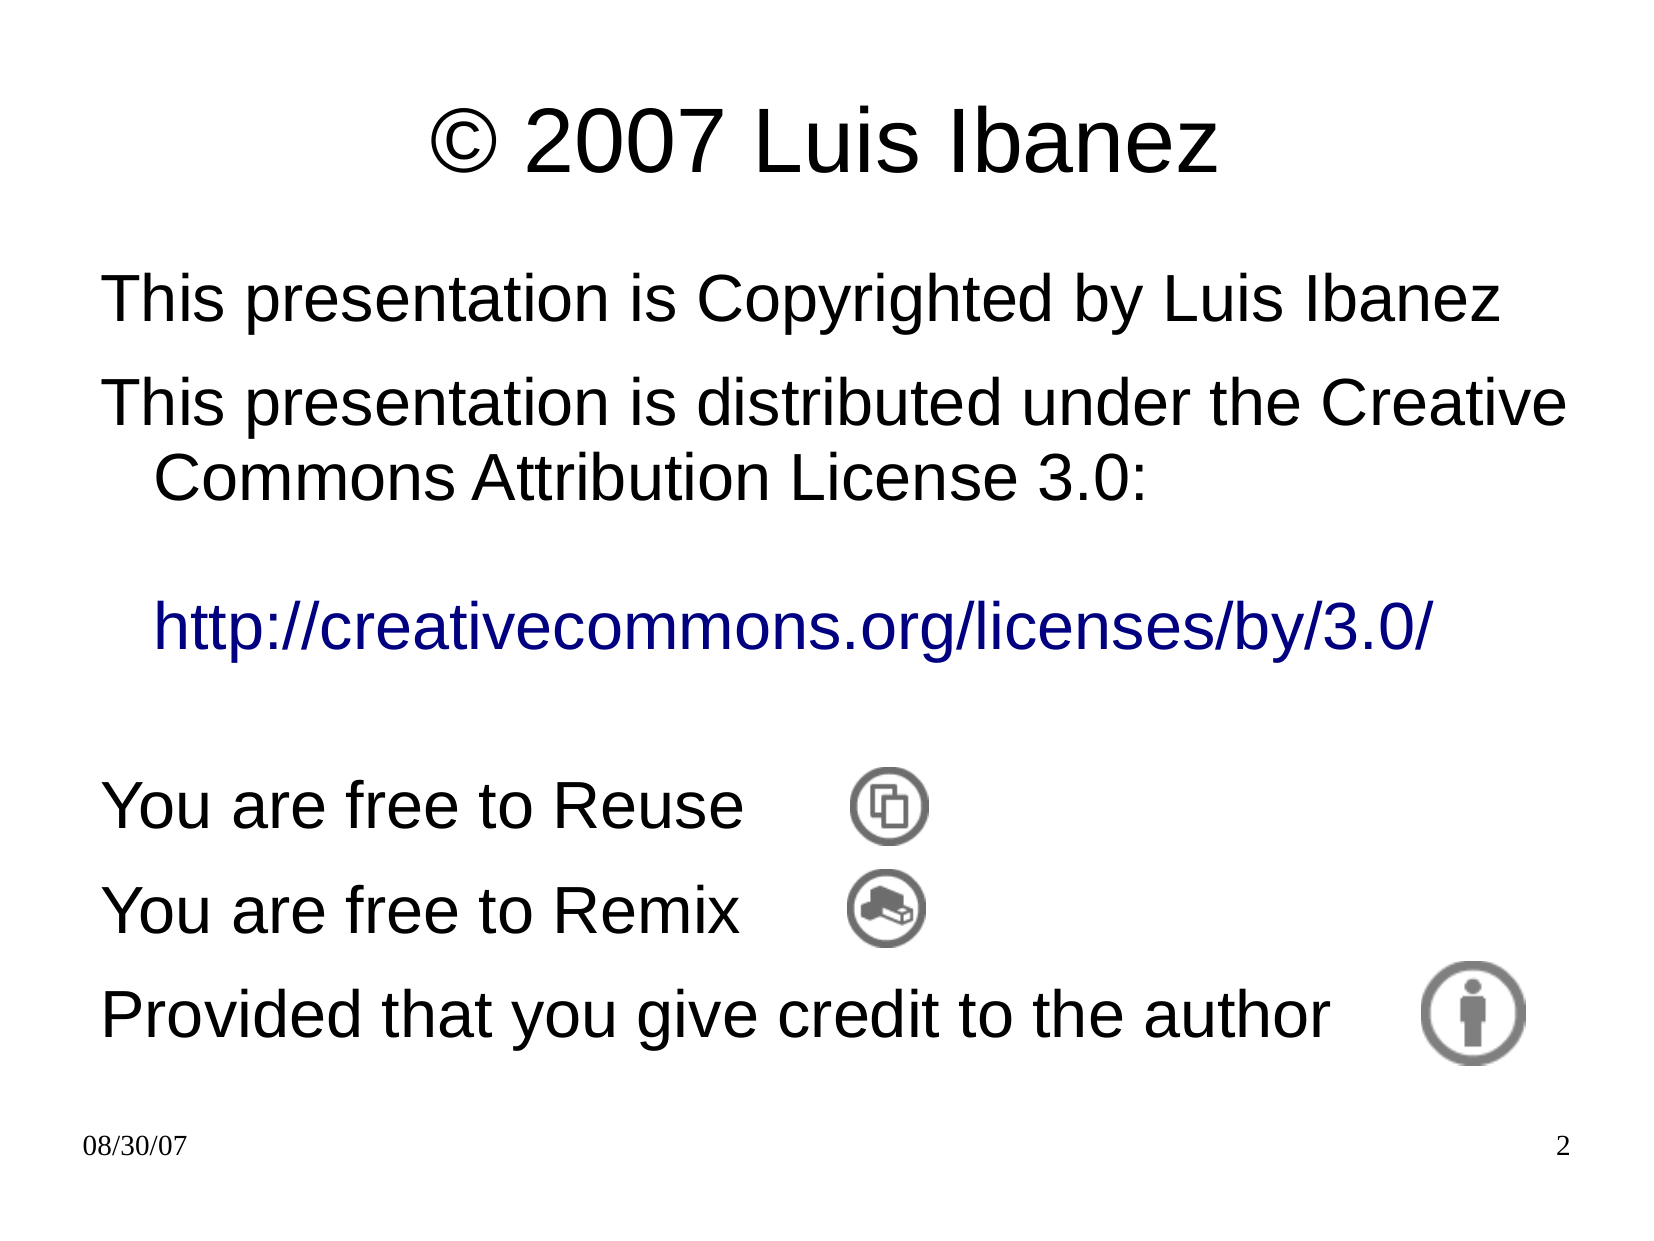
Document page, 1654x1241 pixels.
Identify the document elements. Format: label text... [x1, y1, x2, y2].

list This presentation is Copyrighted by Luis Ibanez This presentation is distributed under the Creative Commons Attribution License 3.0: http://creativecommons.org/licenses/by/3.0/ You are free to Reuse You are free to Remix Provided that you give credit to the author [82, 260, 1571, 1052]
picture [847, 869, 926, 948]
title © 2007 Luis Ibanez [82, 37, 1571, 245]
picture [850, 767, 929, 846]
picture [1421, 961, 1526, 1066]
